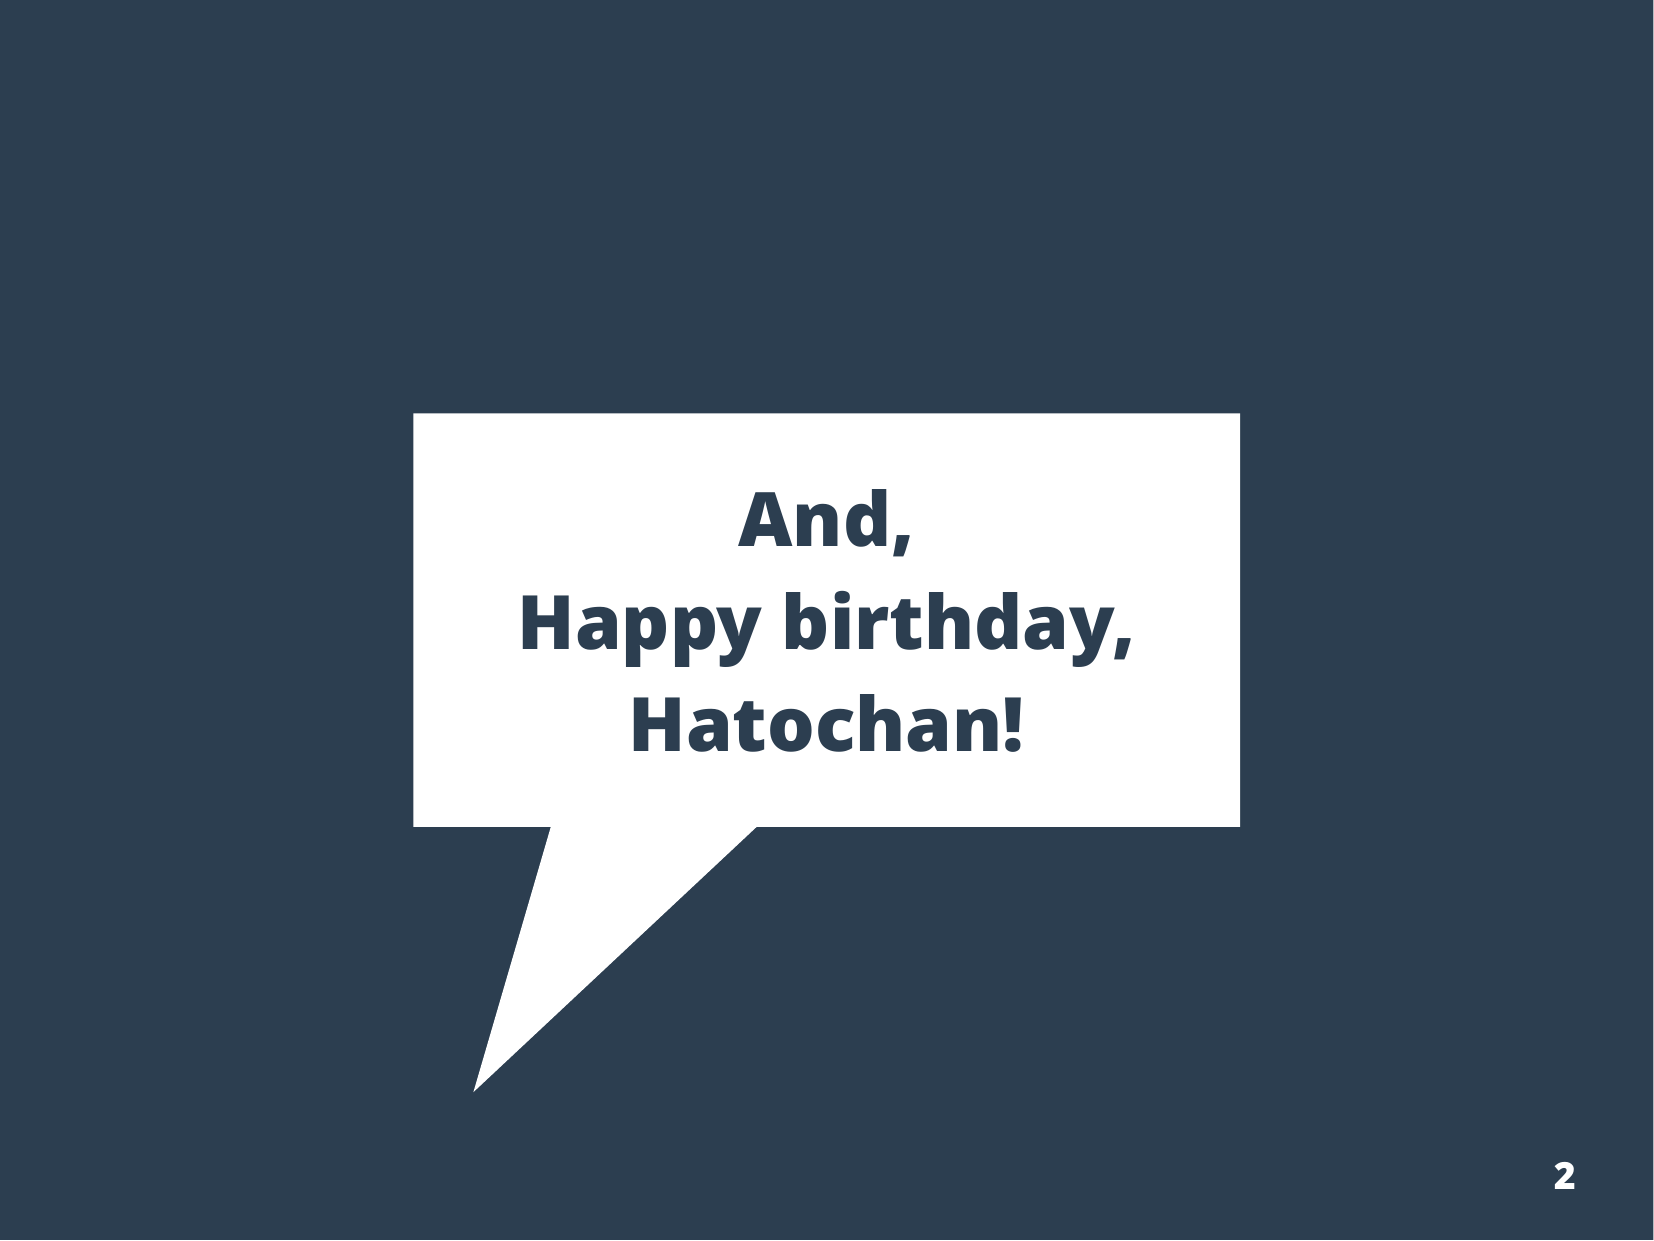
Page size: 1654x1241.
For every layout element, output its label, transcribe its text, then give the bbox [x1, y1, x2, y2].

title And, Happy birthday, Hatochan! [442, 442, 1211, 798]
